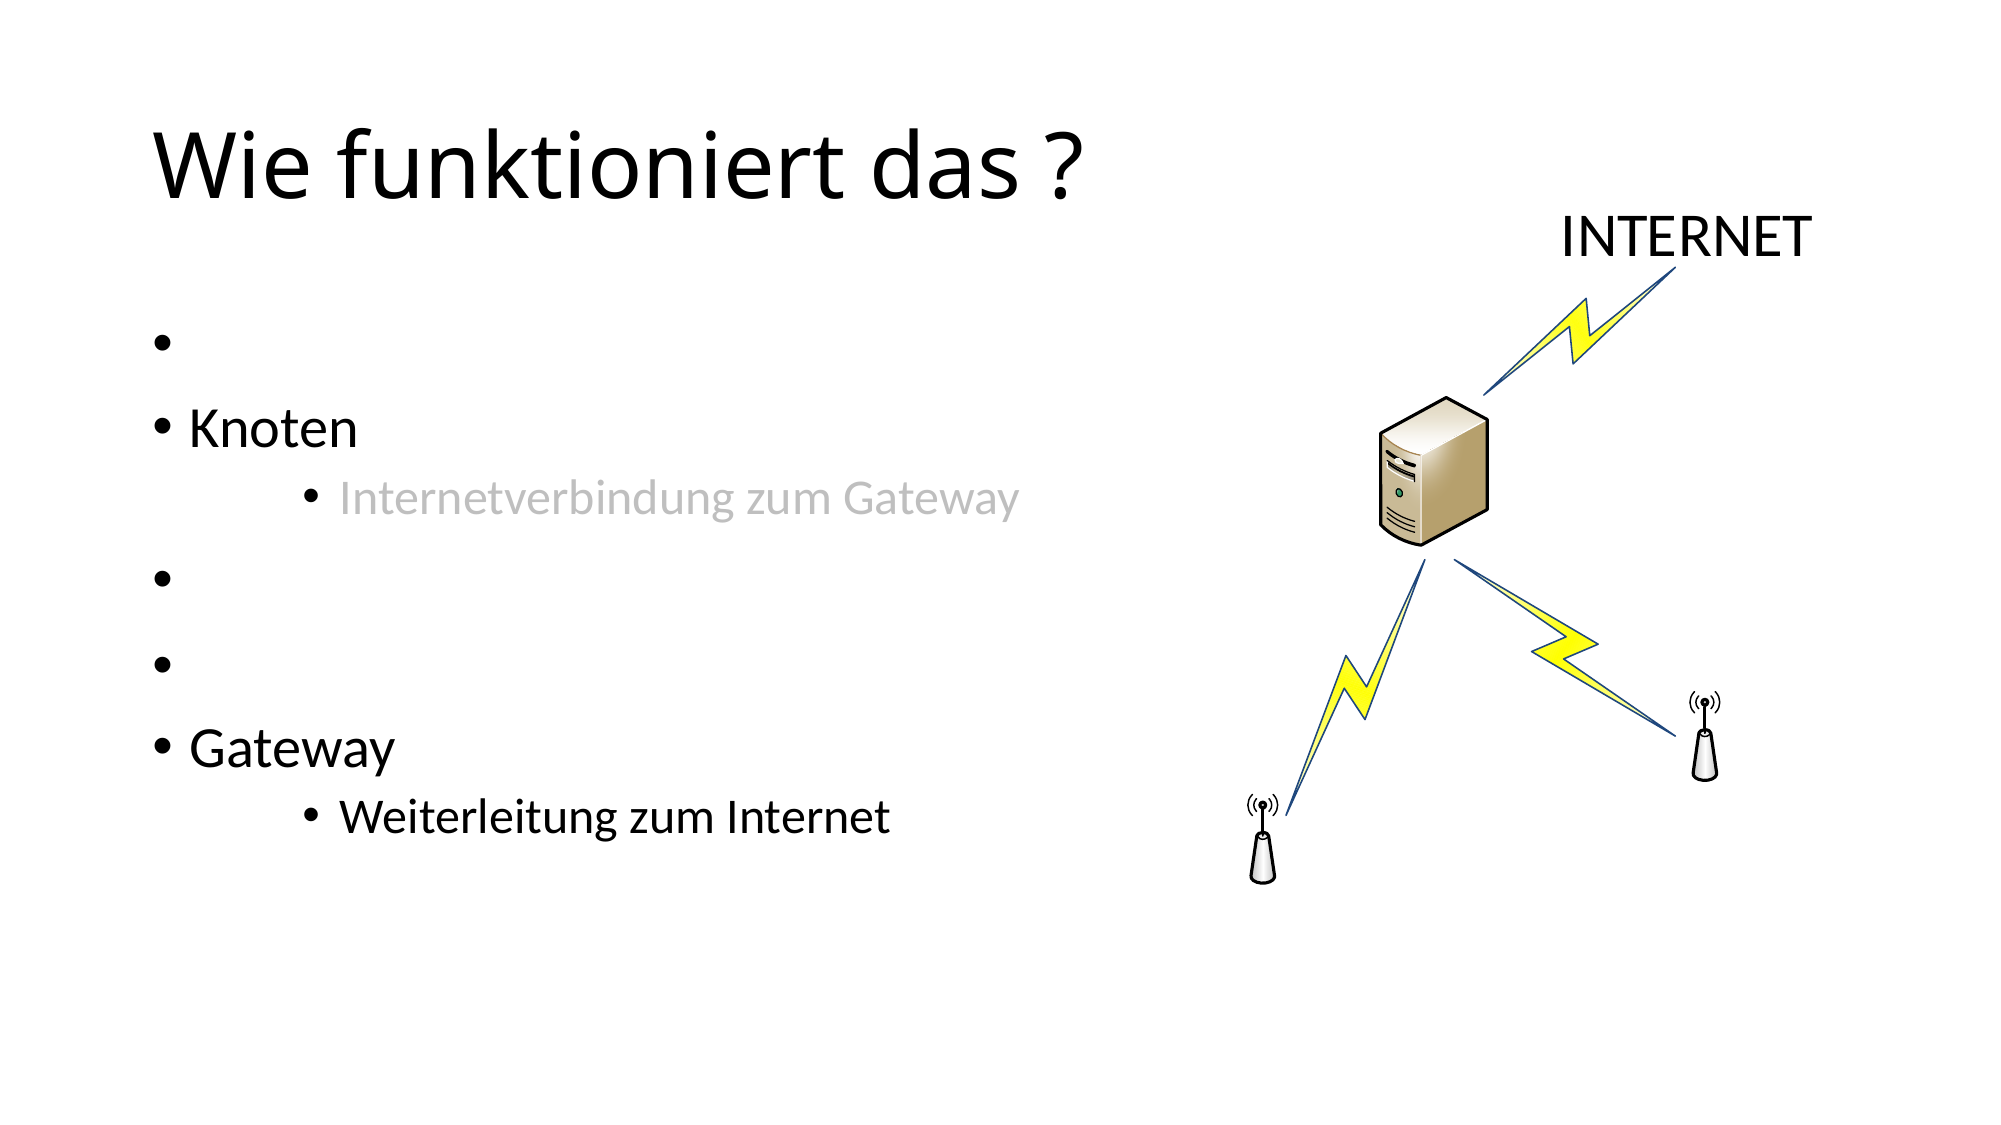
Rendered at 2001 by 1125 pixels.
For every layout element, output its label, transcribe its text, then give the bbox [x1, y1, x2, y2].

list Knoten Internetverbindung zum Gateway Gateway Weiterleitung zum Internet [137, 299, 523, 1014]
title Wie funktioniert das ? [137, 59, 1863, 278]
chart [523, 168, 1863, 1060]
